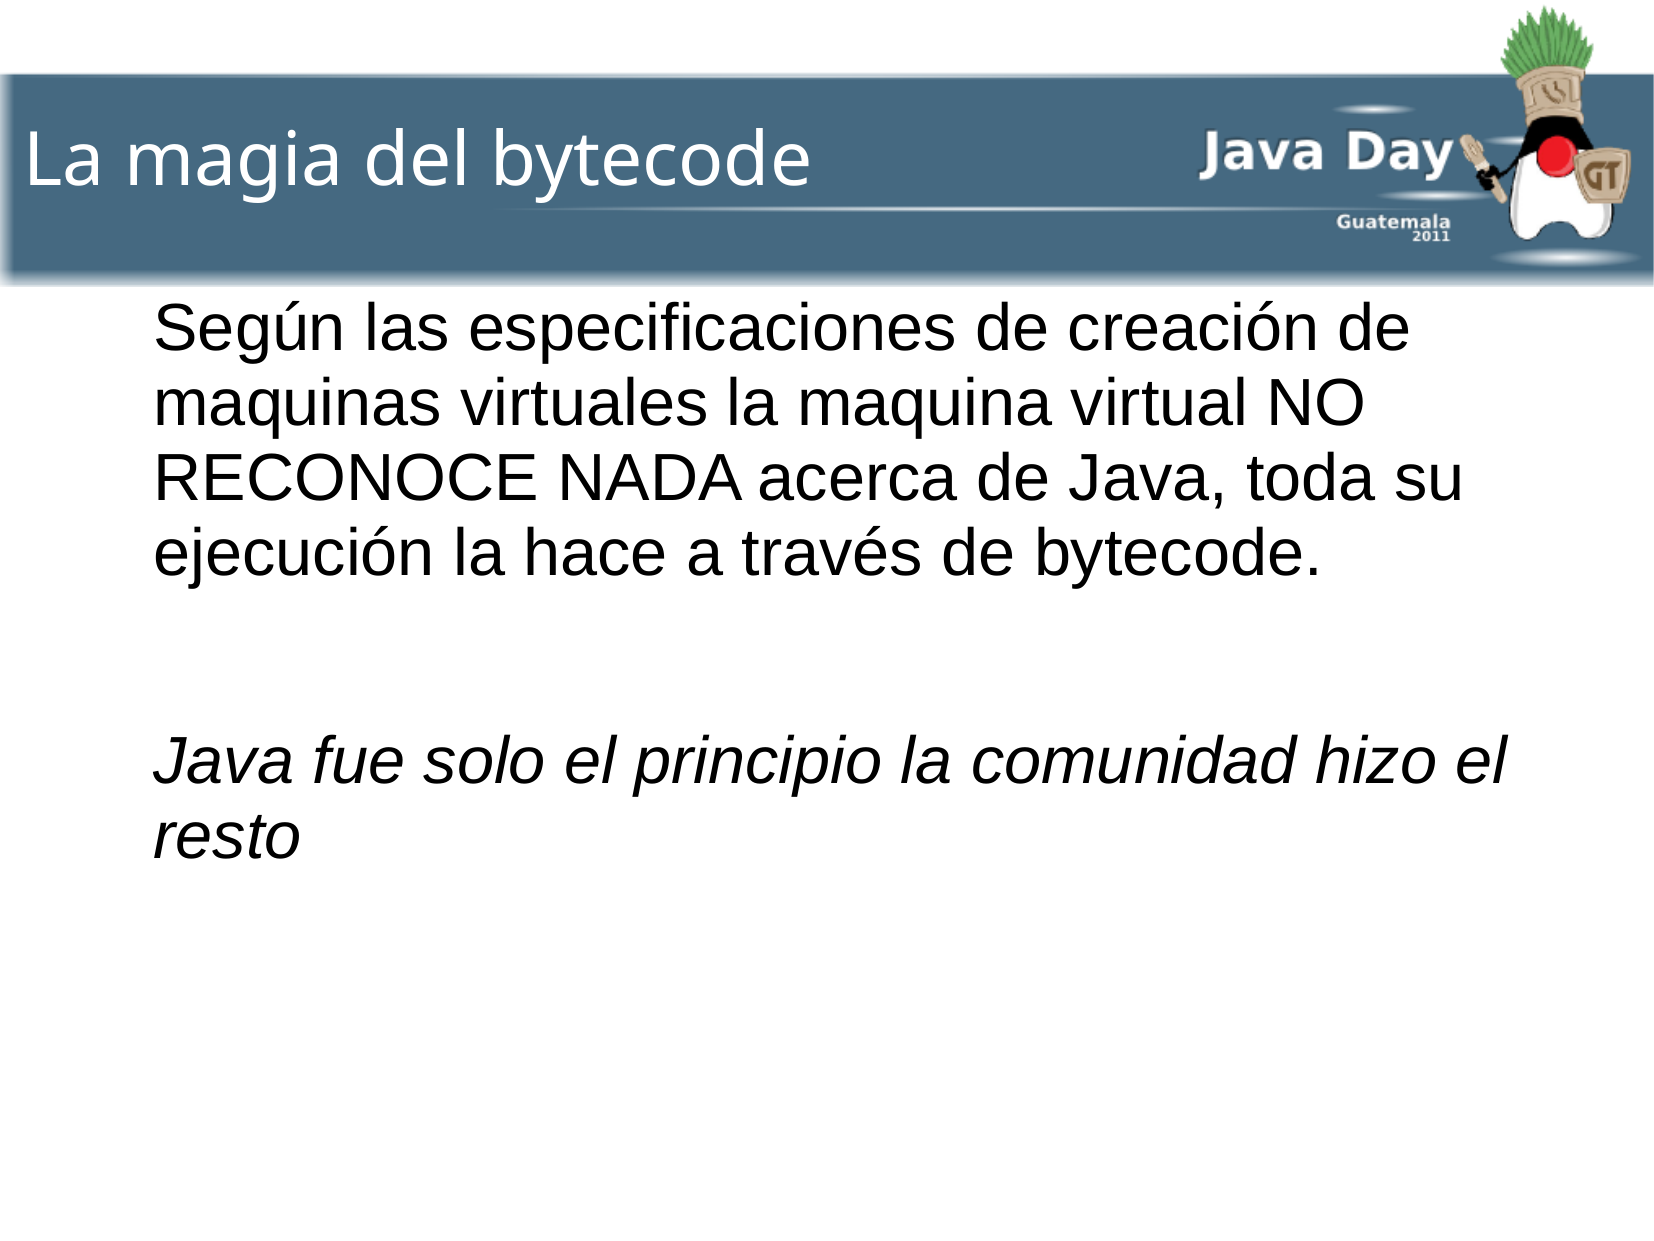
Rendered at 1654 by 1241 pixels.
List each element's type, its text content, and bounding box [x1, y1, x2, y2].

list Según las especificaciones de creación de maquinas virtuales la maquina virtual NO RECONOCE NADA acerca de Java, toda su ejecución la hace a través de bytecode. Java fue solo el principio la comunidad hizo el resto [82, 290, 1571, 1109]
picture [0, 3, 1654, 287]
title La magia del bytecode [23, 52, 1512, 260]
